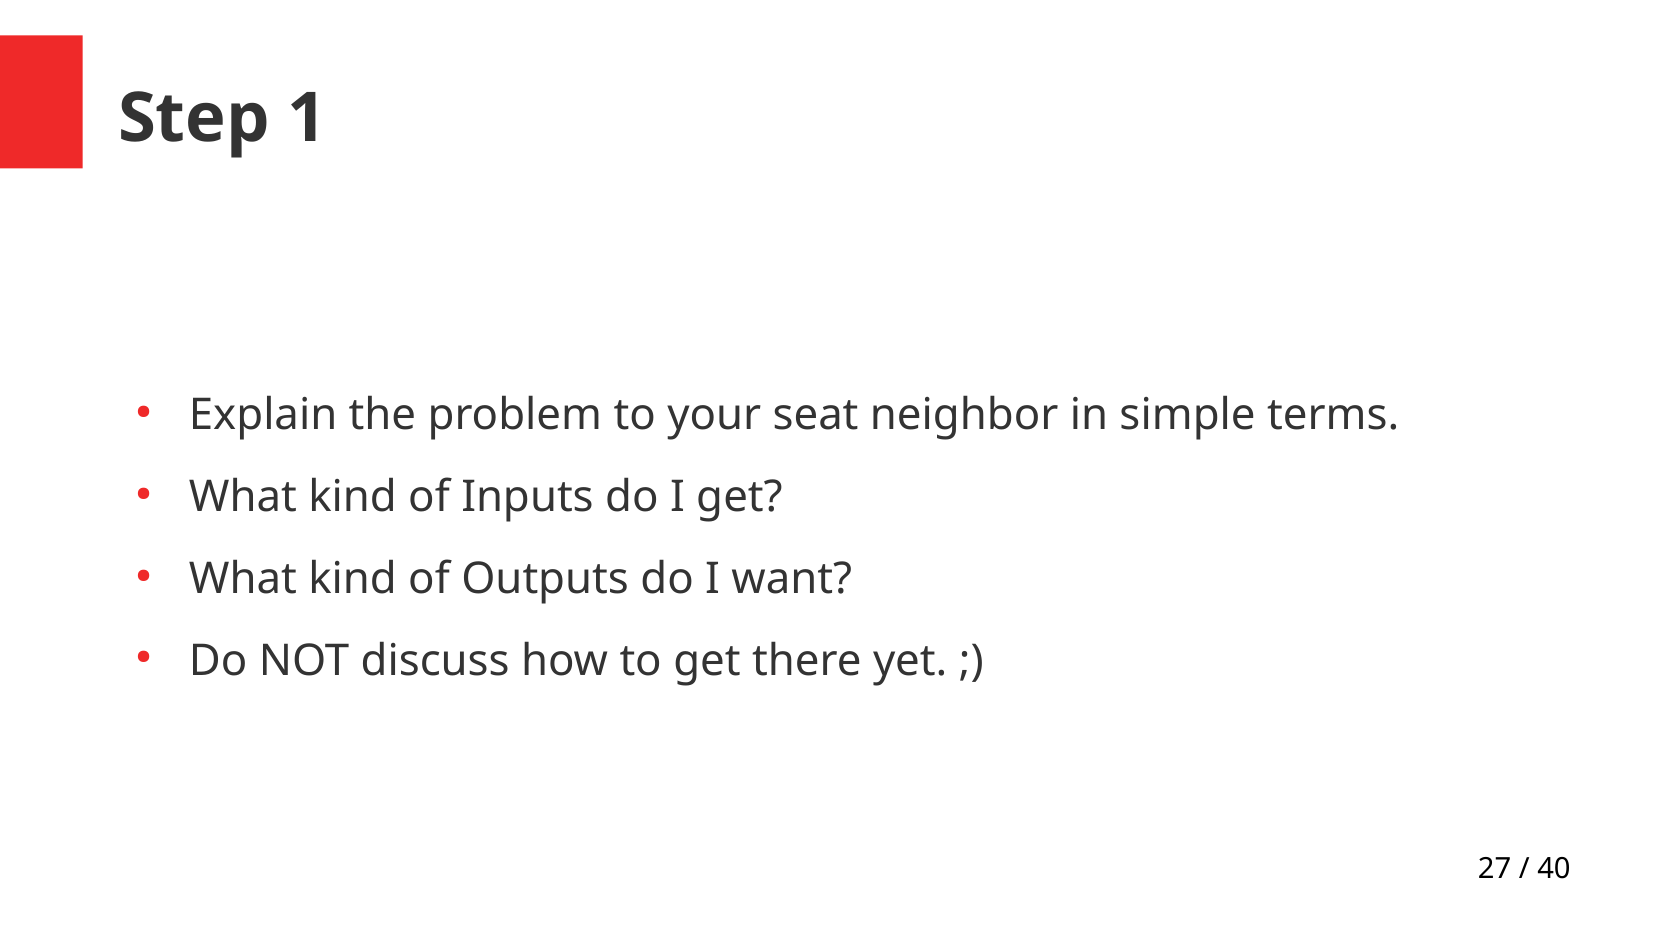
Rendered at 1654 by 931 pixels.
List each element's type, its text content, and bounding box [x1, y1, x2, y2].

title Step 1 [118, 37, 1571, 193]
list Explain the problem to your seat neighbor in simple terms. What kind of Inputs do I get? What kind of Outputs do I want? Do NOT discuss how to get there yet. ;) [118, 265, 1536, 806]
